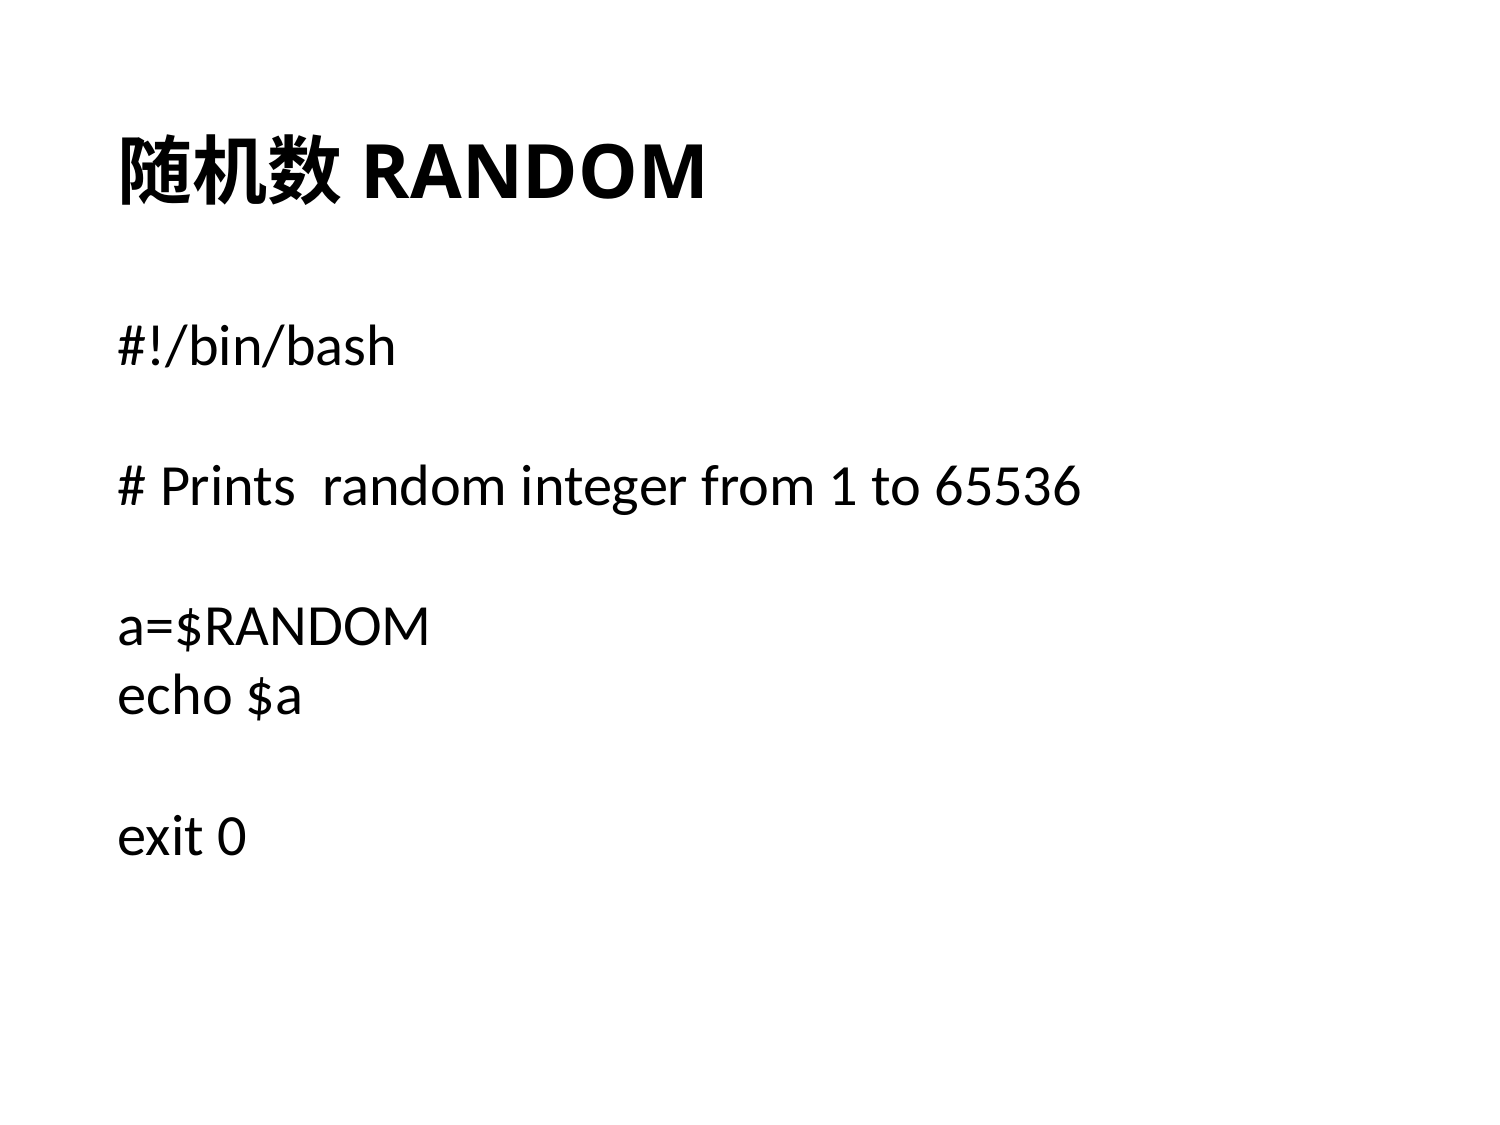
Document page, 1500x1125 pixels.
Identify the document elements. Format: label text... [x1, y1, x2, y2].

text_box 随机数RANDOM [103, 59, 1397, 277]
text_box #!/bin/bash # Prints random integer from 1 to 65536 a=$RANDOM echo $a exit 0 [103, 299, 1397, 1013]
